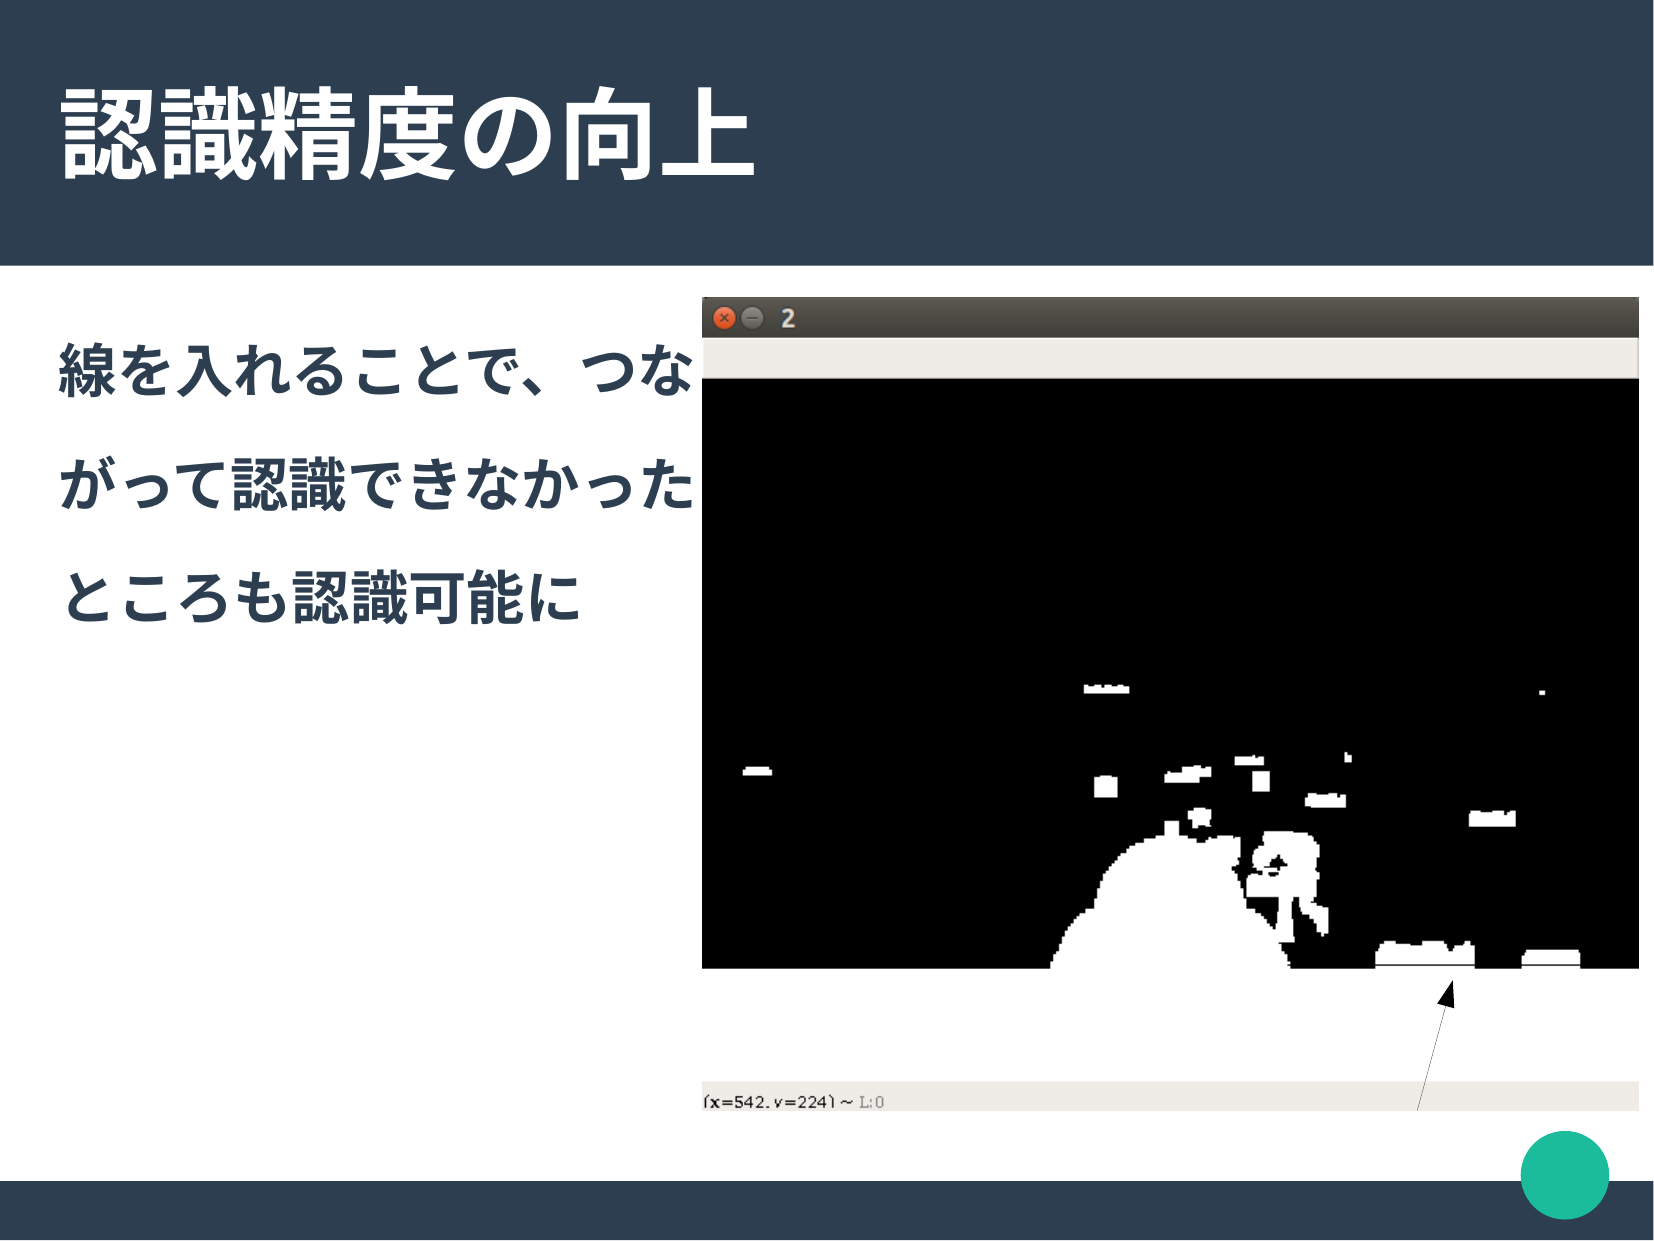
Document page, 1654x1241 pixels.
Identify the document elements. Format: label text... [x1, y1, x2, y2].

picture [702, 297, 1639, 1111]
title 認識精度の向上 [59, 49, 1595, 207]
list 線を入れることで、つな がって認識できなかった ところも認識可能に [59, 324, 1595, 1152]
